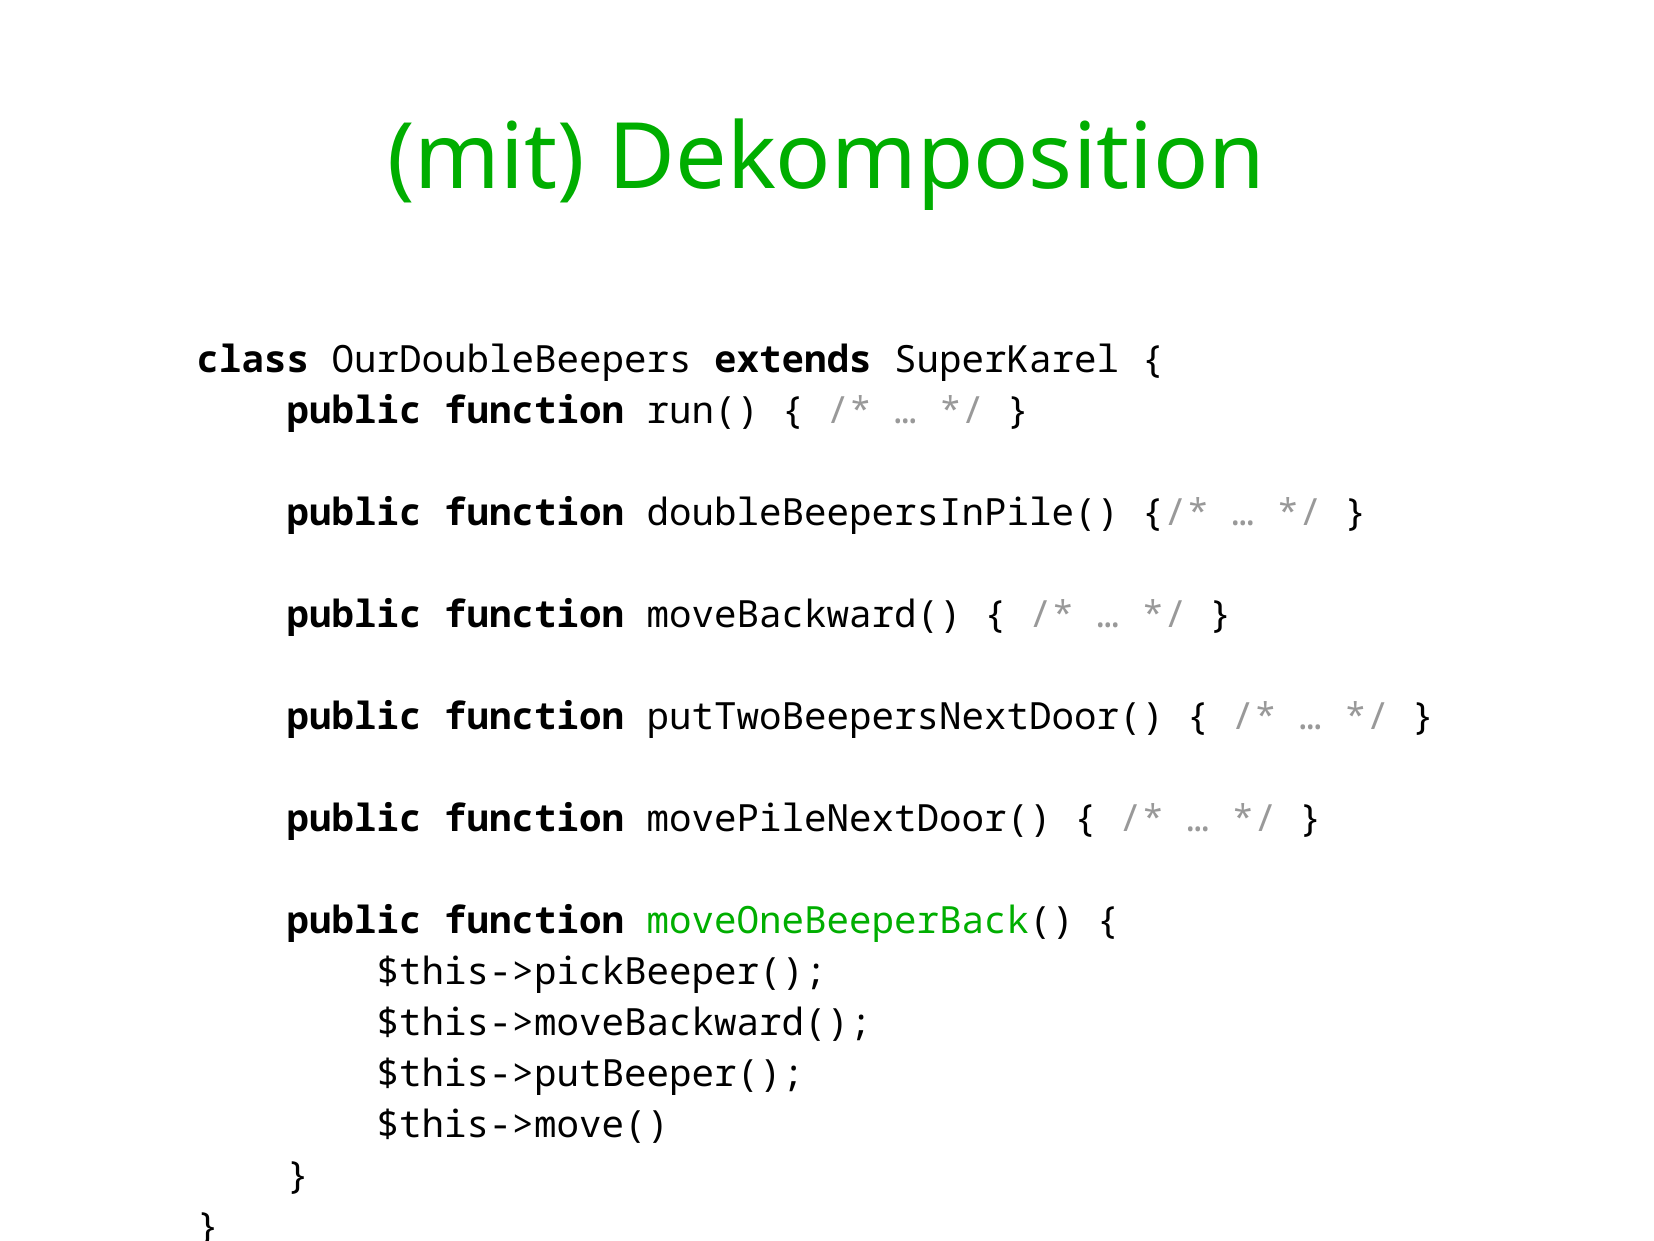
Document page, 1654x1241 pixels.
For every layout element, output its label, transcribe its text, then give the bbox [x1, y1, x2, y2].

text_box class OurDoubleBeepers extends SuperKarel { public function run() { /* … */ } public function doubleBeepersInPile() {/* … */ } public function moveBackward() { /* … */ } public function putTwoBeepersNextDoor() { /* … */ } public function movePileNextDoor() { /* … */ } public function moveOneBeeperBack() { $this->pickBeeper(); $this->moveBackward(); $this->putBeeper(); $this->move() } } [181, 324, 1450, 1015]
title (mit) Dekomposition [82, 56, 1571, 250]
